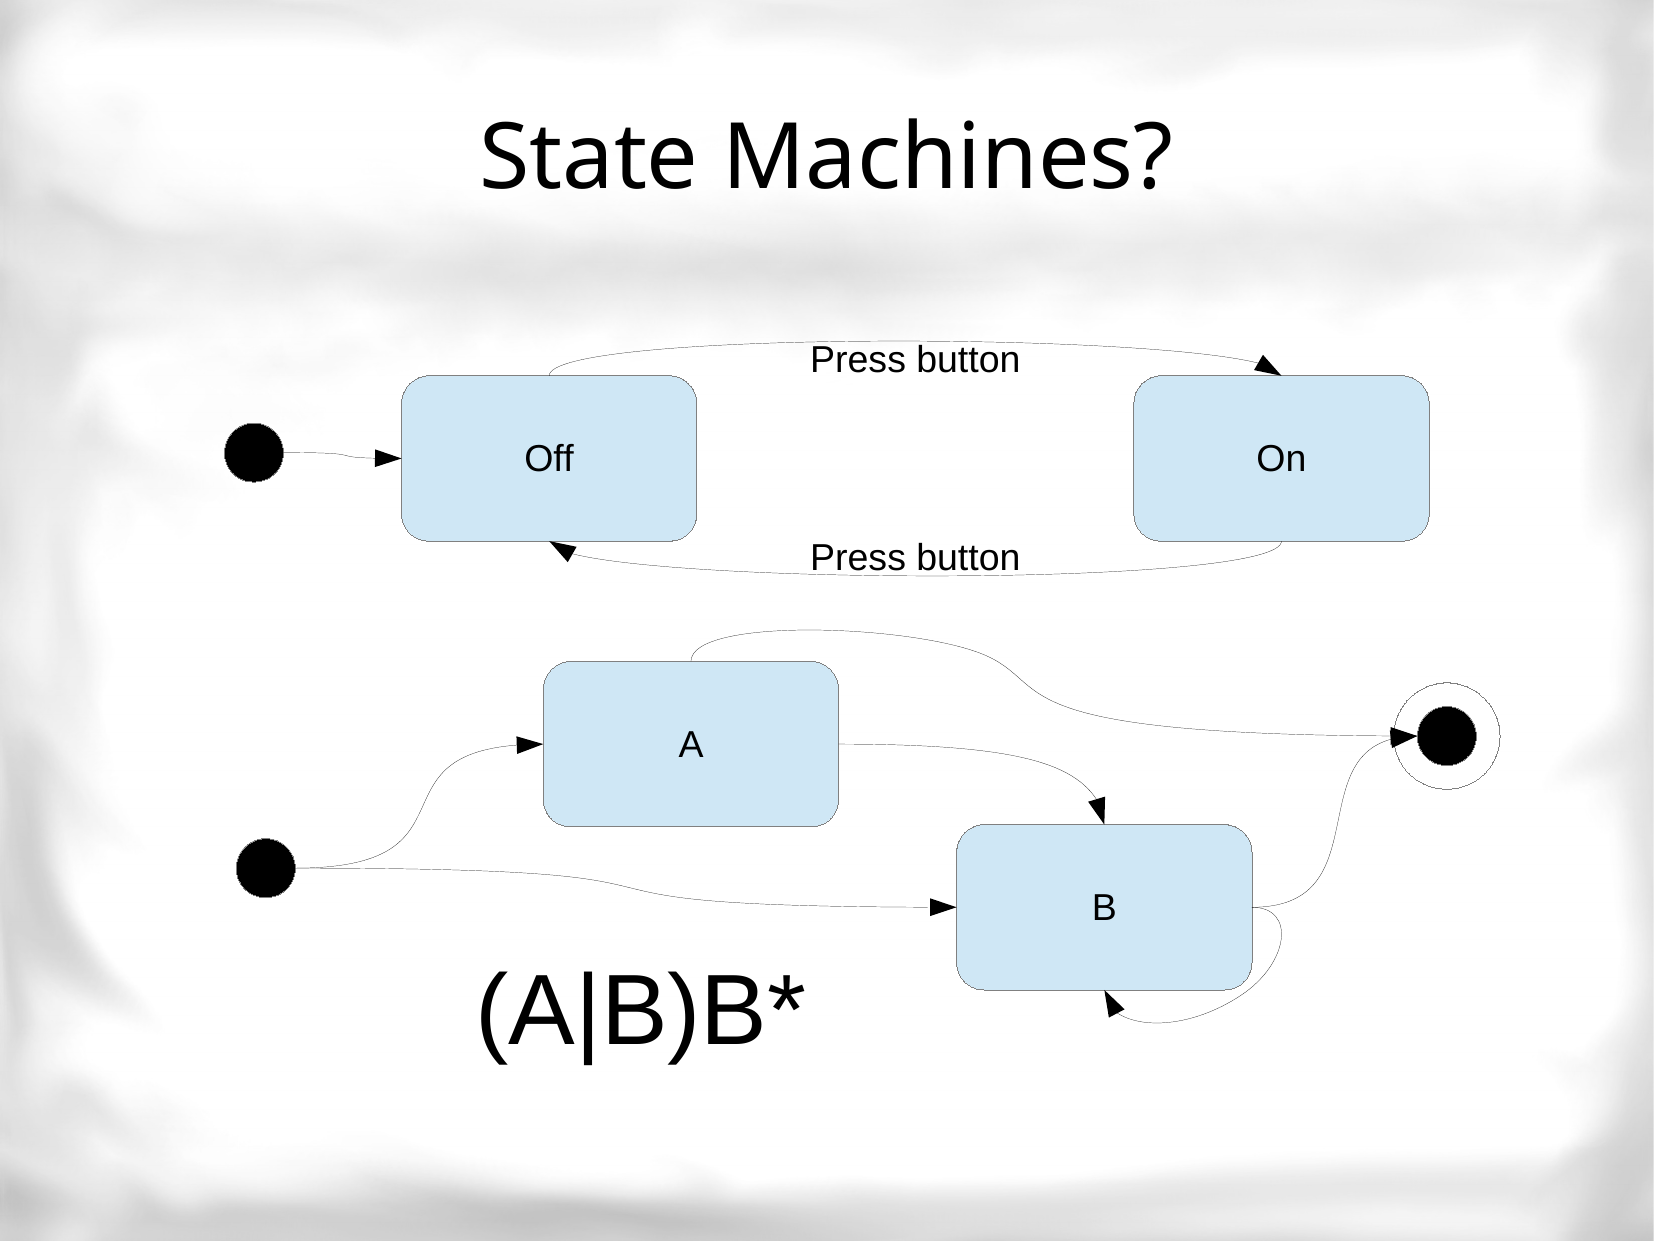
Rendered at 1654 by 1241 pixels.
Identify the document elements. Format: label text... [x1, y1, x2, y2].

text_box Off [401, 375, 697, 542]
text_box [224, 423, 284, 483]
text_box [236, 838, 296, 898]
text_box (A|B)B* [460, 947, 827, 1087]
title State Machines? [82, 49, 1571, 257]
text_box On [1133, 375, 1430, 542]
text_box [1394, 682, 1501, 790]
text_box A [543, 661, 839, 827]
picture [0, 0, 1654, 1241]
text_box B [956, 824, 1253, 991]
